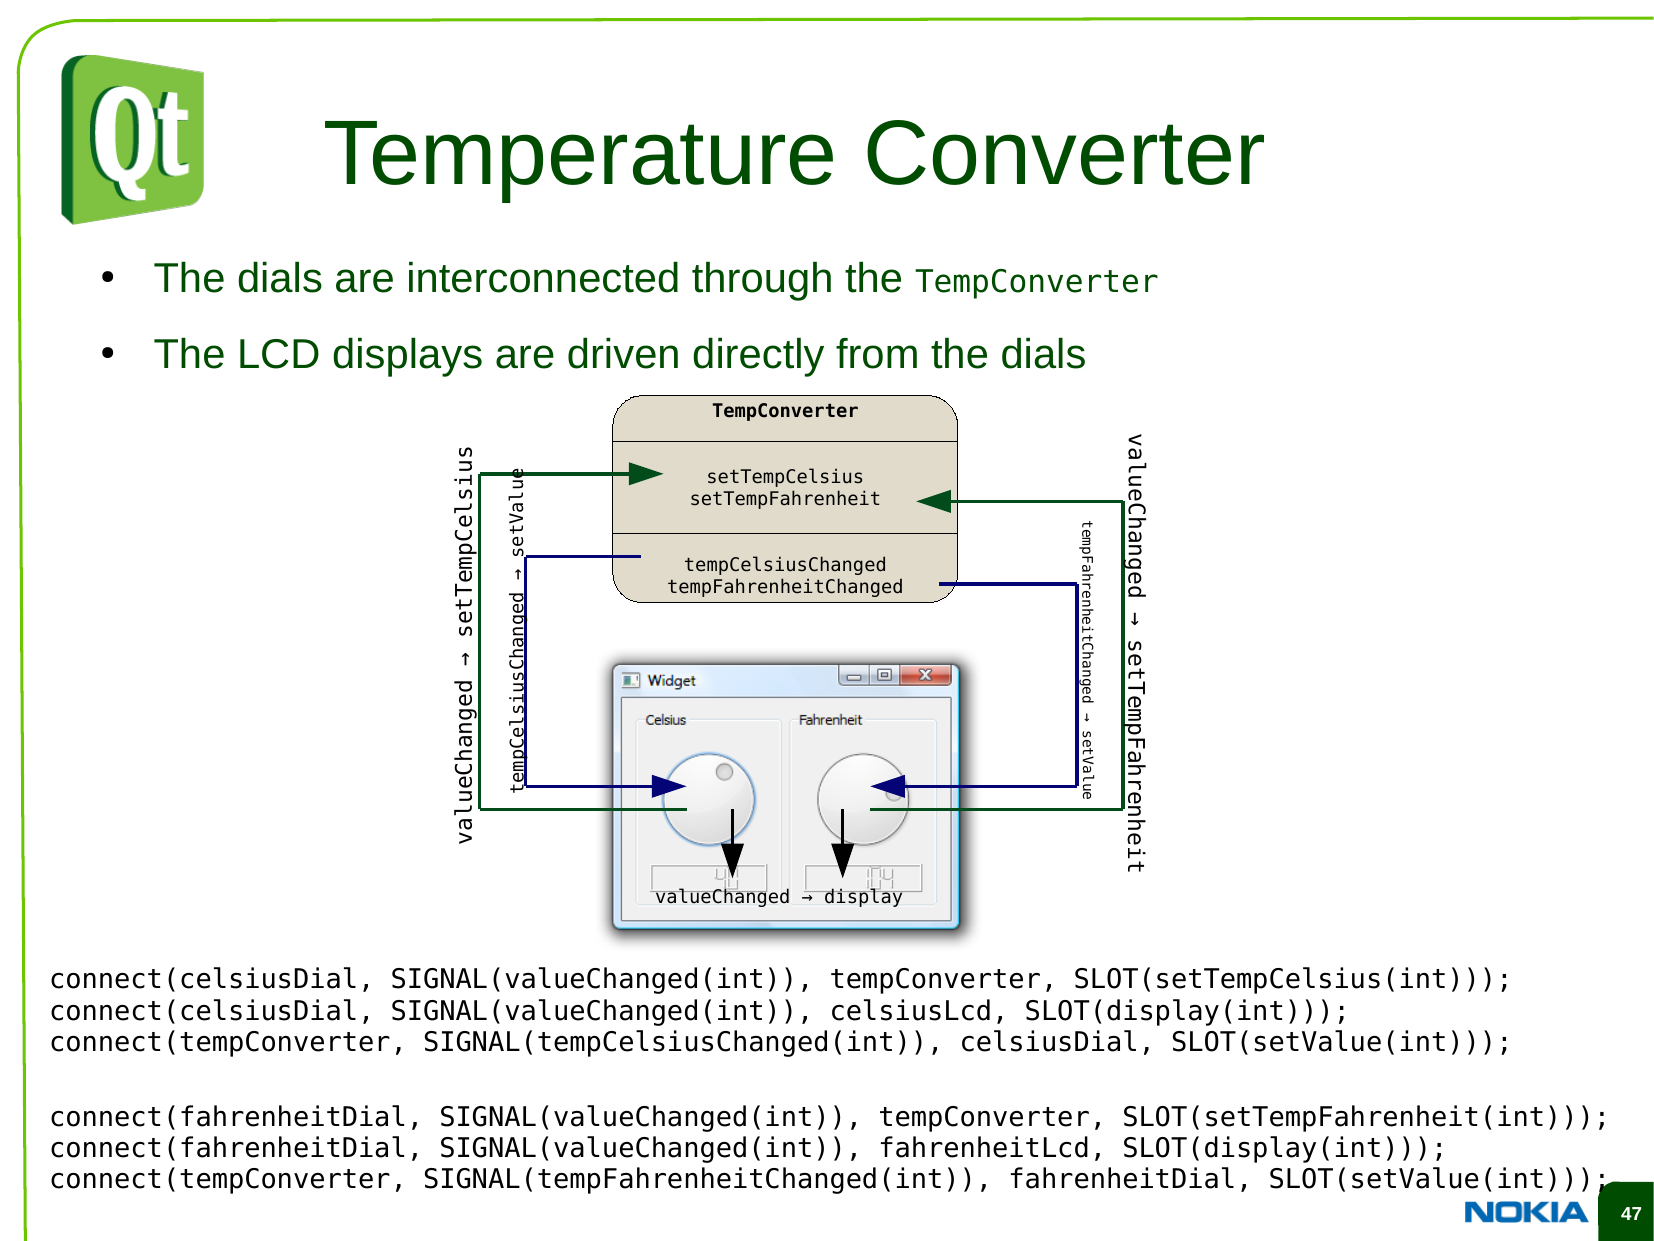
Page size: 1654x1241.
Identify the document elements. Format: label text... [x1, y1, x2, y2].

title Temperature Converter [257, 49, 1333, 254]
text_box TempConverter setTempCelsius setTempFahrenheit tempCelsiusChanged tempFahrenheitChanged [612, 395, 958, 441]
picture [1465, 1203, 1589, 1223]
text_box tempFahrenheitChanged → setValue [1071, 505, 1104, 816]
text_box valueChanged → setTempCelsius [442, 431, 485, 860]
text_box connect(celsiusDial, SIGNAL(valueChanged(int)), tempConverter, SLOT(setTempCelsius(int))); connect(celsiusDial, SIGNAL(valueChanged(int)), celsiusLcd, SLOT(display(int))); connect(tempConverter, SIGNAL(tempCelsiusChanged(int)), celsiusDial, SLOT(setValue(int))); connect(fahrenheitDial, SIGNAL(valueChanged(int)), tempConverter, SLOT(setTempFahrenheit(int))); connect(fahrenheitDial, SIGNAL(valueChanged(int)), fahrenheitLcd, SLOT(display(int))); connect(tempConverter, SIGNAL(tempFahrenheitChanged(int)), fahrenheitDial, SLOT(setValue(int))); [34, 956, 1625, 1203]
text_box valueChanged → display [640, 878, 933, 916]
picture [61, 55, 204, 225]
text_box valueChanged → setTempFahrenheit [1114, 419, 1158, 890]
text_box TempConverter setTempCelsius setTempFahrenheit tempCelsiusChanged tempFahrenheitChanged [612, 534, 958, 603]
picture [594, 648, 986, 952]
text_box tempCelsiusChanged → setValue [497, 453, 536, 810]
text_box TempConverter setTempCelsius setTempFahrenheit tempCelsiusChanged tempFahrenheitChanged [612, 442, 958, 533]
list The dials are interconnected through the TempConverter The LCD displays are driven directly from the dials [82, 254, 1571, 438]
